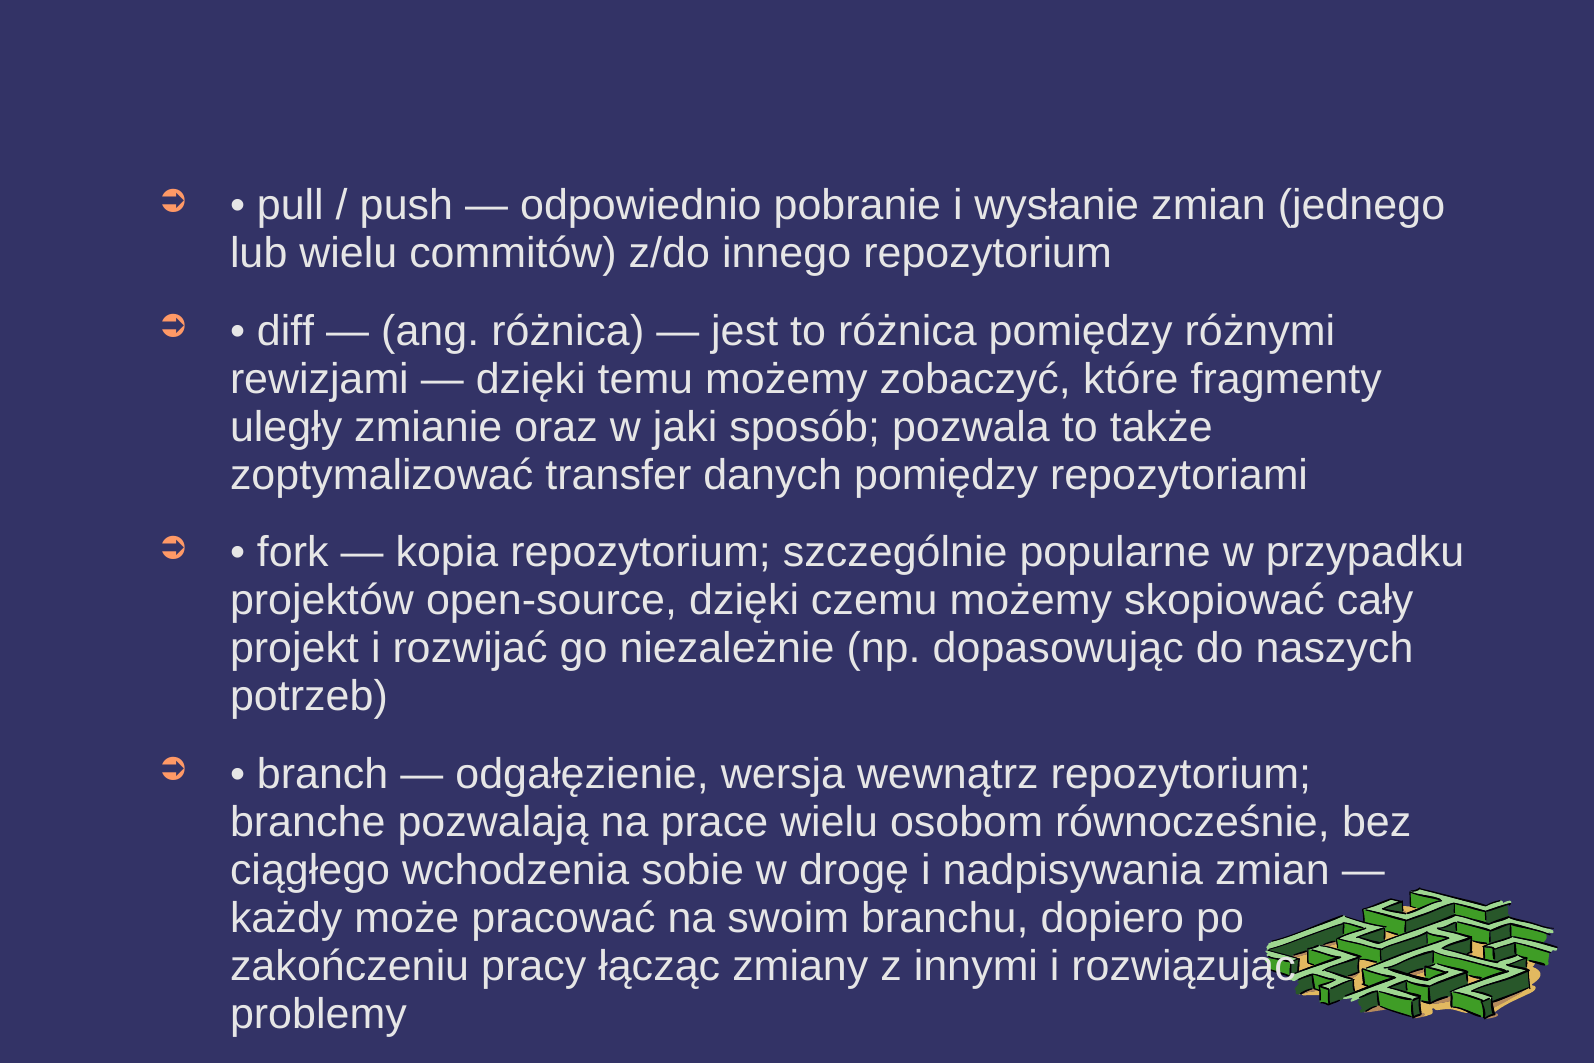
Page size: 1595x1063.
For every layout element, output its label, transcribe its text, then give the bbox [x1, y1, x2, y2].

list • pull / push — odpowiednio pobranie i wysłanie zmian (jednego lub wielu commitów) z/do innego repozytorium • diff — (ang. różnica) — jest to różnica pomiędzy różnymi rewizjami — dzięki temu możemy zobaczyć, które fragmenty uległy zmianie oraz w jaki sposób; pozwala to także zoptymalizować transfer danych pomiędzy repozytoriami • fork — kopia repozytorium; szczególnie popularne w przypadku projektów open-source, dzięki czemu możemy skopiować cały projekt i rozwijać go niezależnie (np. dopasowując do naszych potrzeb) • branch — odgałęzienie, wersja wewnątrz repozytorium; branche pozwalają na prace wielu osobom równocześnie, bez ciągłego wchodzenia sobie w drogę i nadpisywania zmian — każdy może pracować na swoim branchu, dopiero po zakończeniu pracy łącząc zmiany z innymi i rozwiązując problemy [147, 180, 1479, 1063]
